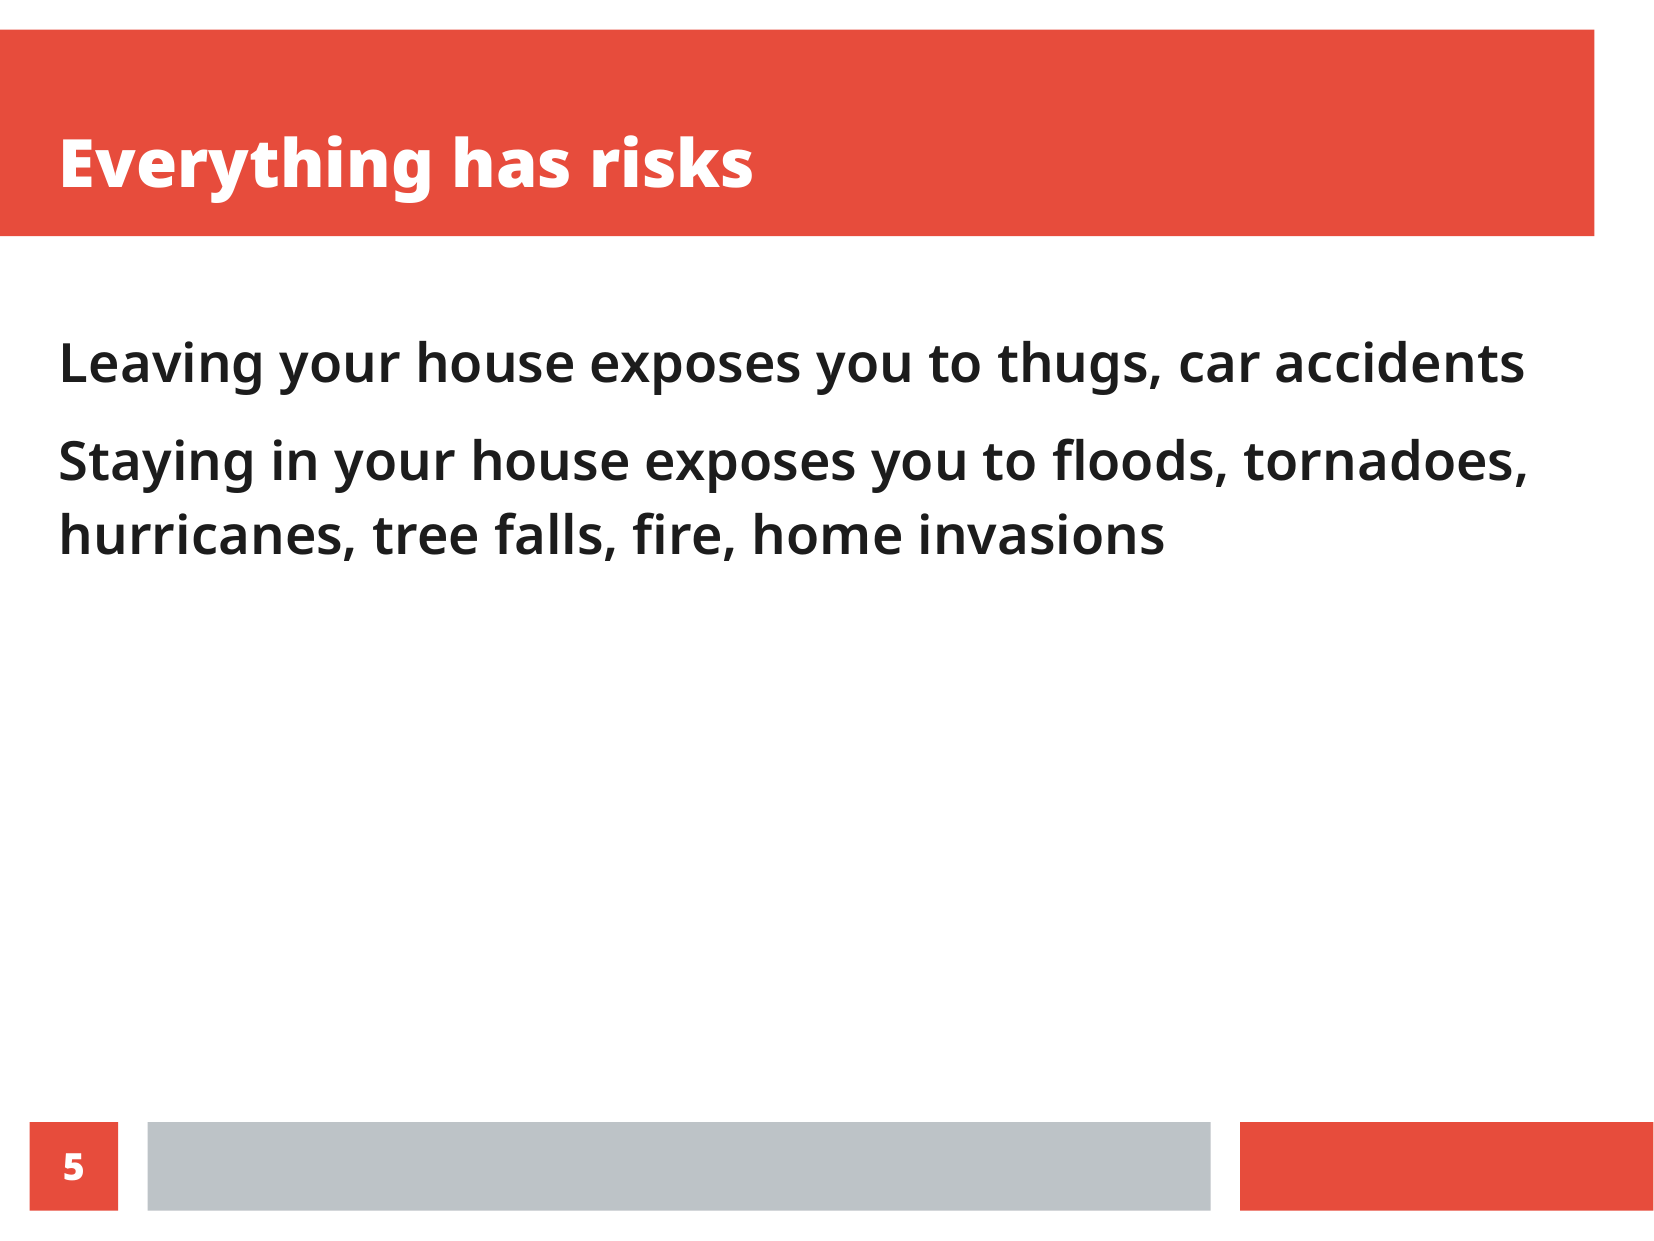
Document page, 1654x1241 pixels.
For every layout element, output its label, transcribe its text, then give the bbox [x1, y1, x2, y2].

list Leaving your house exposes you to thugs, car accidents Staying in your house exposes you to floods, tornadoes, hurricanes, tree falls, fire, home invasions [59, 324, 1565, 1093]
title Everything has risks [59, 59, 1595, 207]
